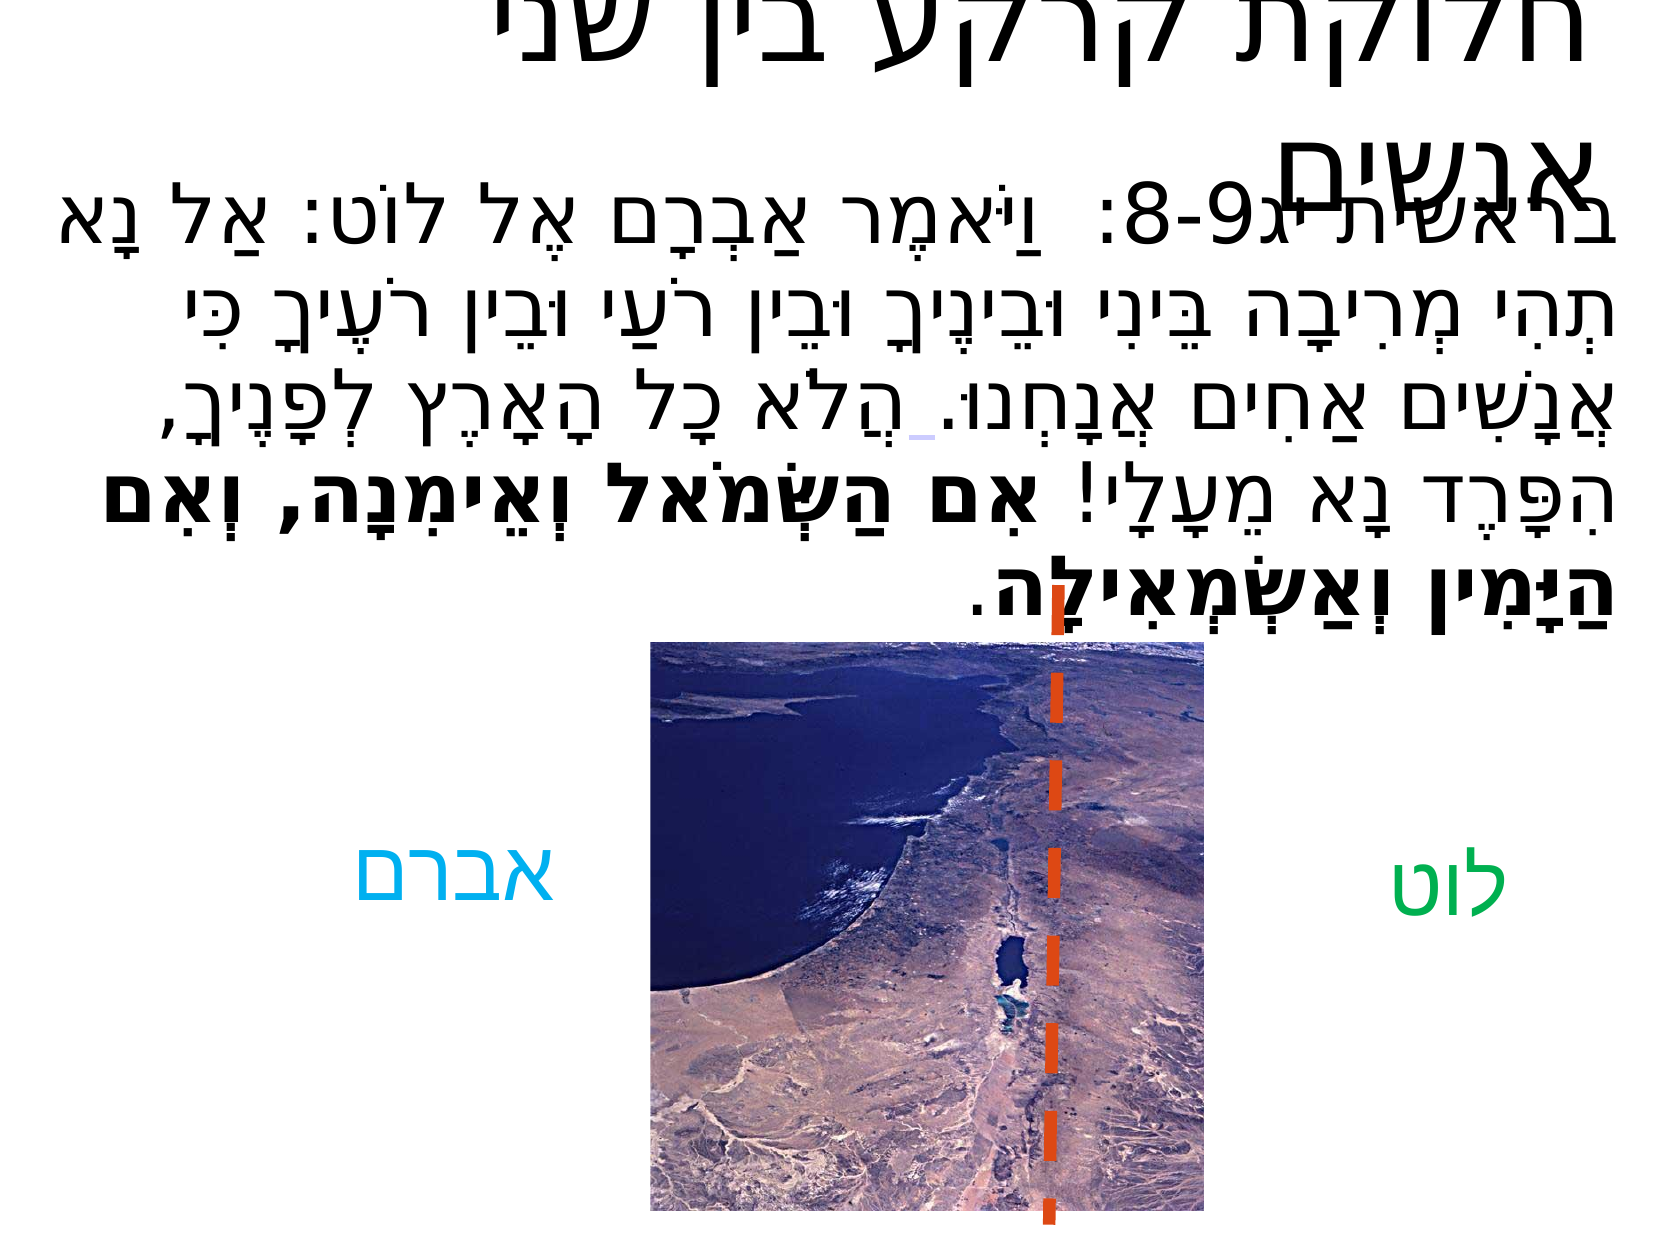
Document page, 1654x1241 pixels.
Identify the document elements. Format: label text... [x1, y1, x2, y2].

text_box [650, 642, 1204, 1211]
title חלוקת קרקע בין שני אנשים [225, 6, 1654, 166]
list בראשית יג8-9: וַיֹּאמֶר אַבְרָם אֶל לוֹט: אַל נָא תְהִי מְרִיבָה בֵּינִי וּבֵינֶיךָ וּבֵין רֹעַי וּבֵין רֹעֶיךָ כִּי אֲנָשִׁים אַחִים אֲנָחְנוּ. הֲלֹא כָל הָאָרֶץ לְפָנֶיךָ, הִפָּרֶד נָא מֵעָלָי! אִם הַשְּׂמֹאל וְאֵימִנָה, וְאִם הַיָּמִין וְאַשְׂמְאִילָה. [15, 165, 1621, 556]
text_box אברם [240, 810, 571, 931]
text_box לוט [1290, 825, 1524, 970]
